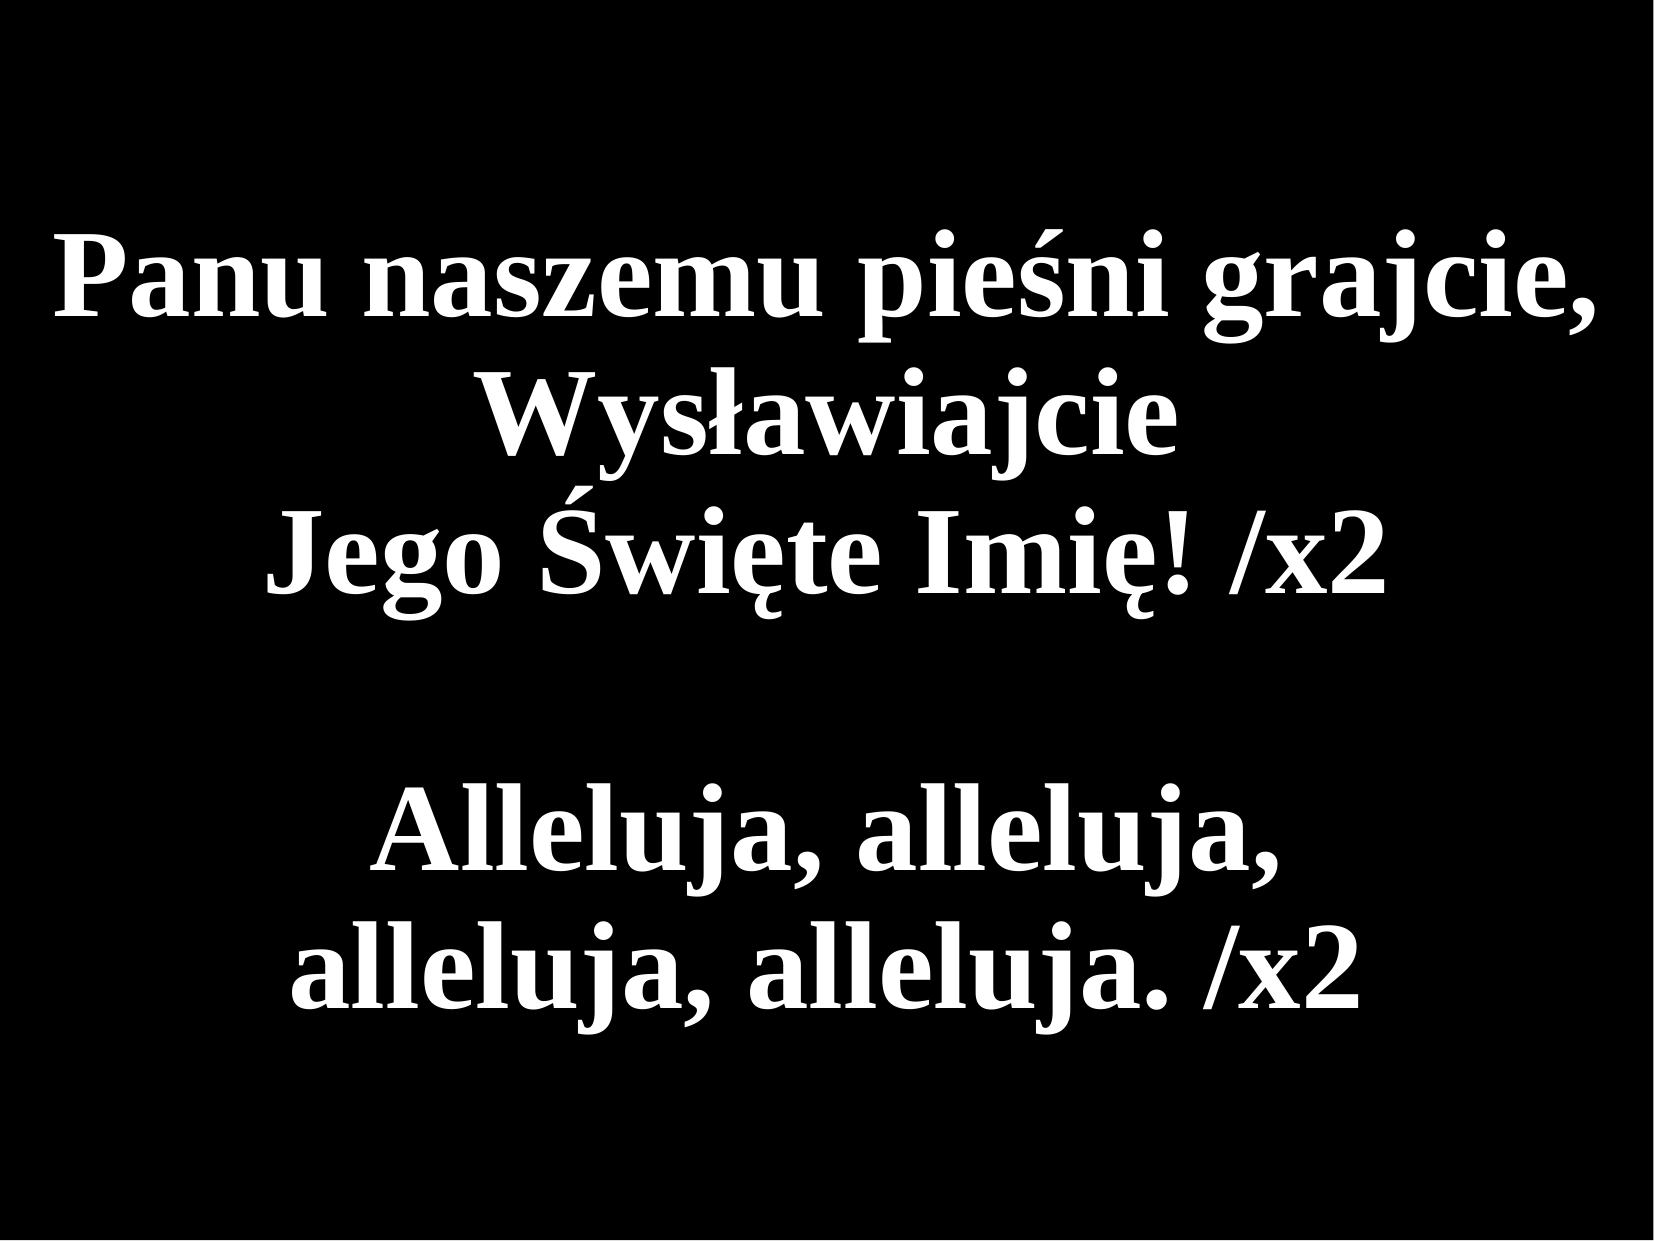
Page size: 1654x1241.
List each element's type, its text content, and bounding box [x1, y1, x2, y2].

title Panu naszemu pieśni grajcie, Wysławiajcie Jego Święte Imię! /x2 Alleluja, alleluja, alleluja, alleluja. /x2 [0, 0, 1654, 1241]
